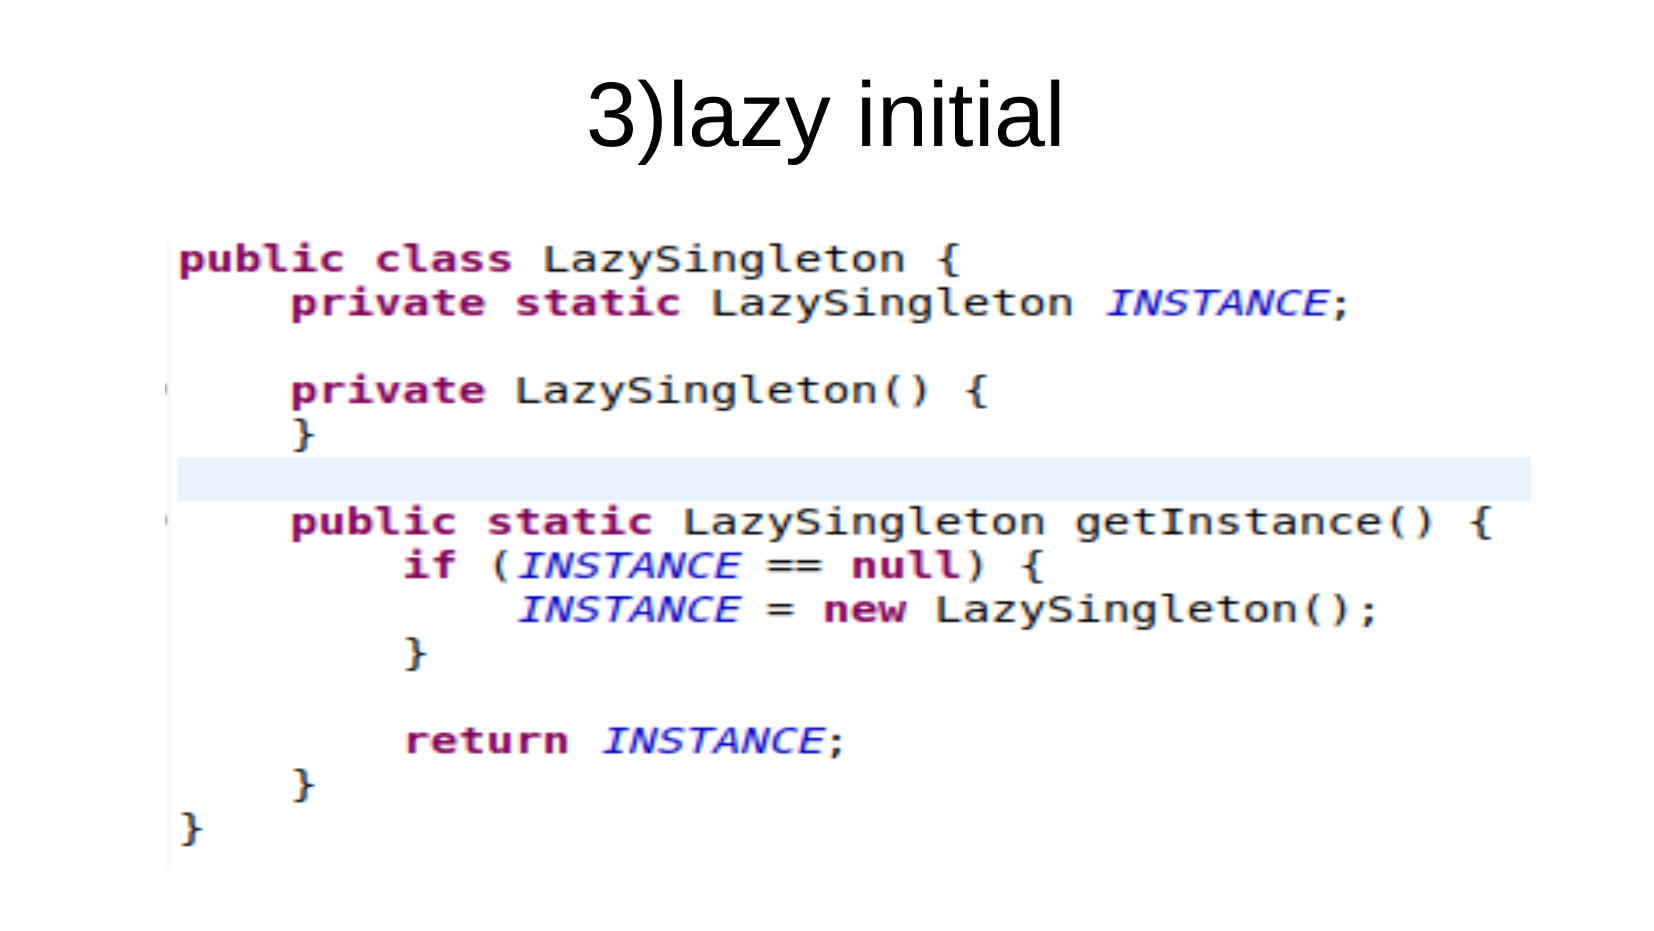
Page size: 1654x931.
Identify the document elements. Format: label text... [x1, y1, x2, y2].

title 3)lazy initial [82, 37, 1571, 193]
picture [165, 239, 1531, 871]
